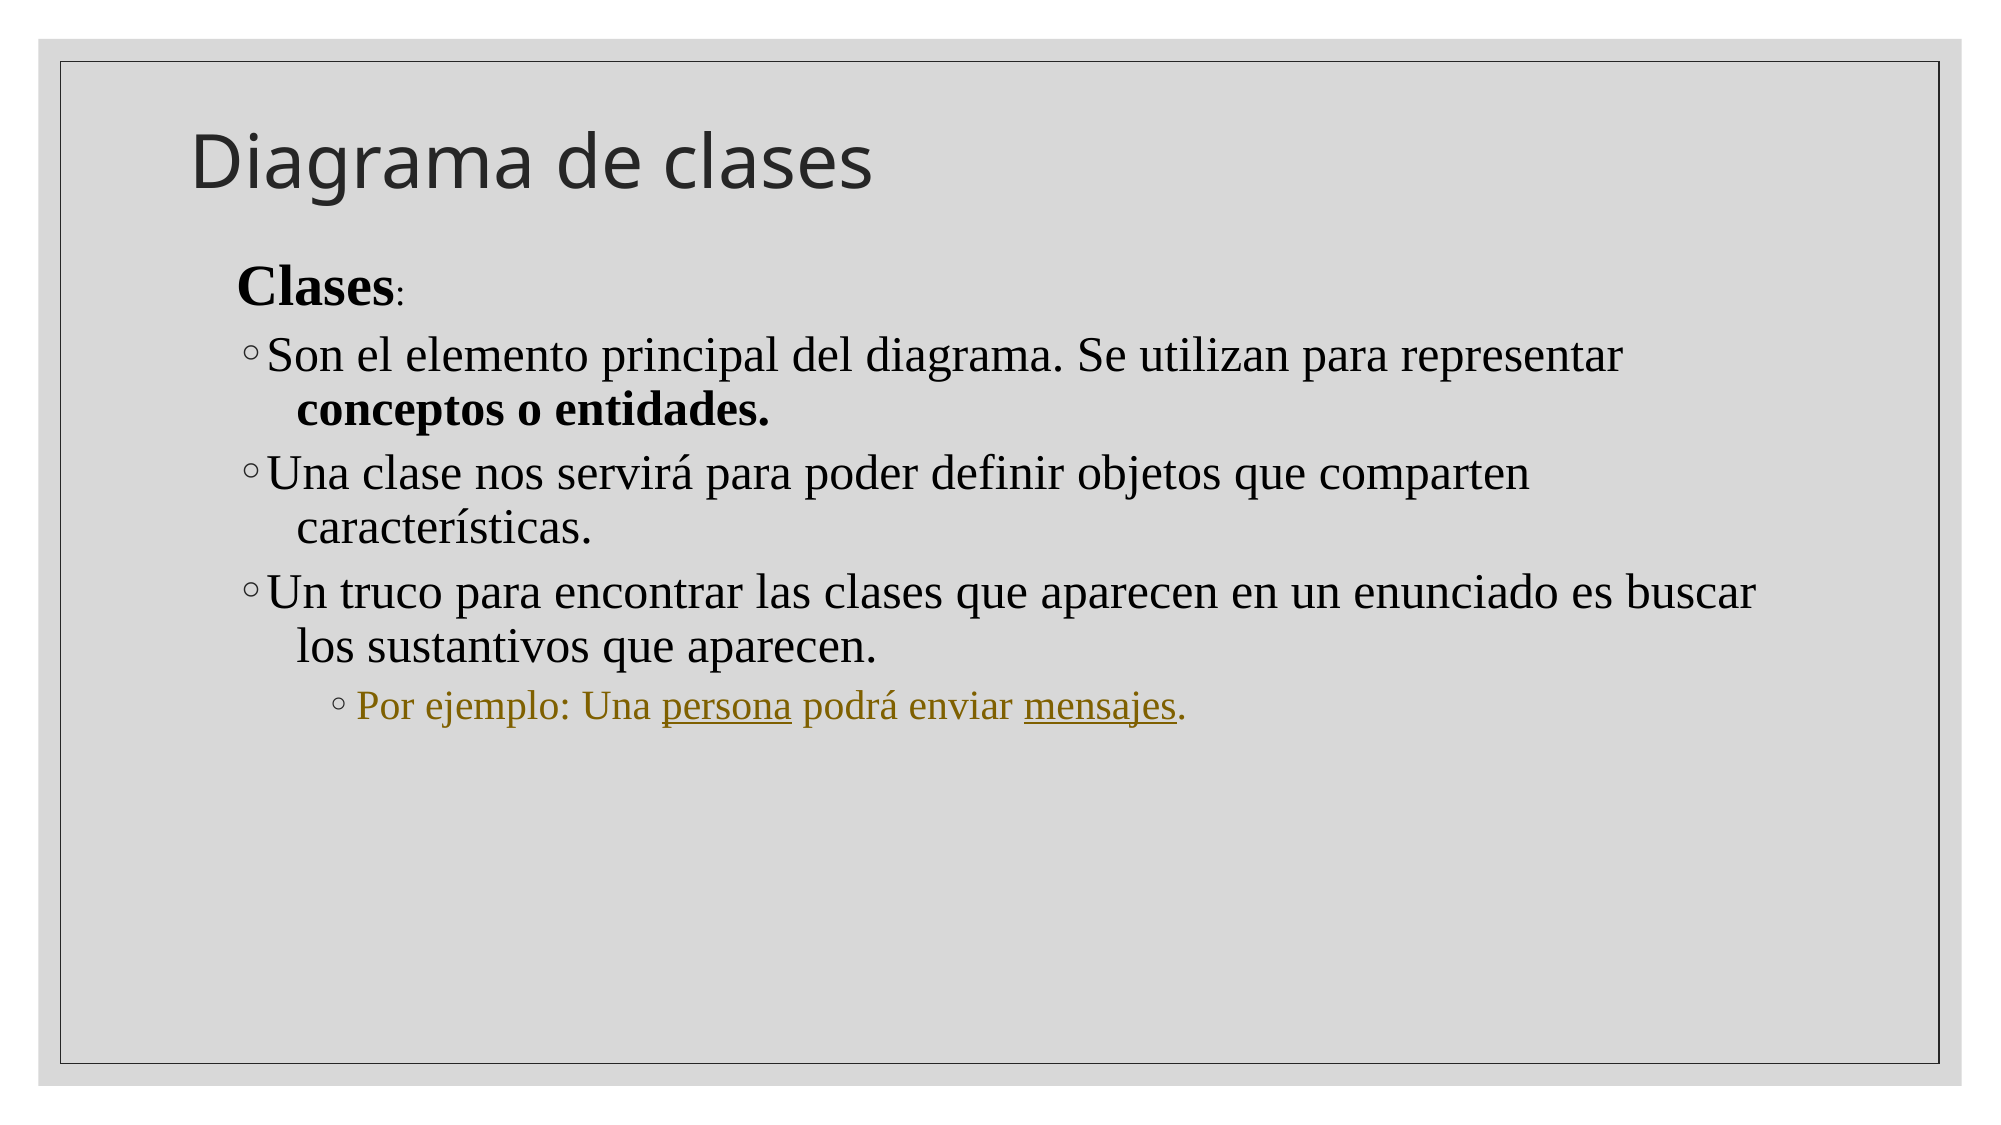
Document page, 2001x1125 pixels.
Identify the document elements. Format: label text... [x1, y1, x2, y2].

title Diagrama de clases [174, 105, 1825, 224]
list Clases: Son el elemento principal del diagrama. Se utilizan para representar conceptos o entidades. Una clase nos servirá para poder definir objetos que comparten características. Un truco para encontrar las clases que aparecen en un enunciado es buscar los sustantivos que aparecen. Por ejemplo: Una persona podrá enviar mensajes. [131, 247, 1825, 980]
